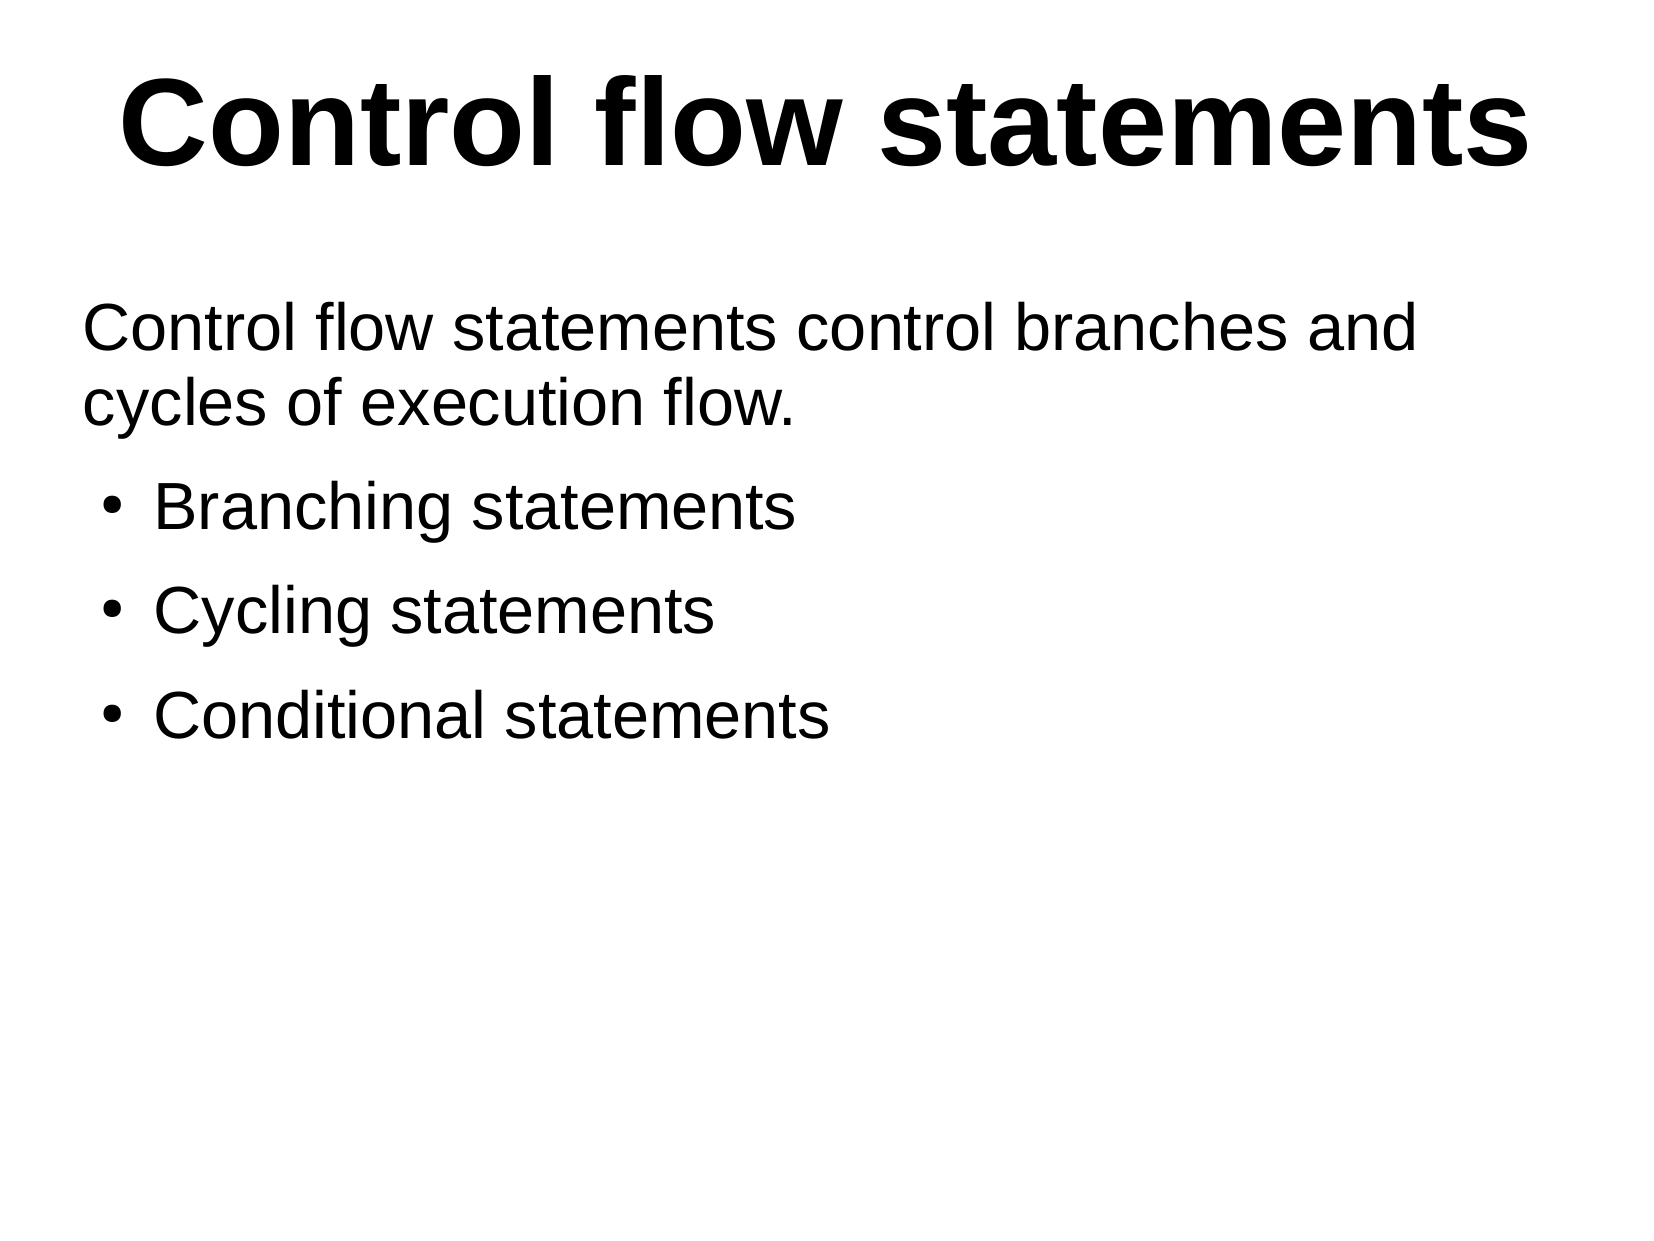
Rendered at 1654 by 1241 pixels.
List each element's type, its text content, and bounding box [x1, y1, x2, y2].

title Control flow statements [82, 49, 1571, 196]
list Control flow statements control branches and cycles of execution flow. Branching statements Cycling statements Conditional statements [82, 290, 1538, 1010]
